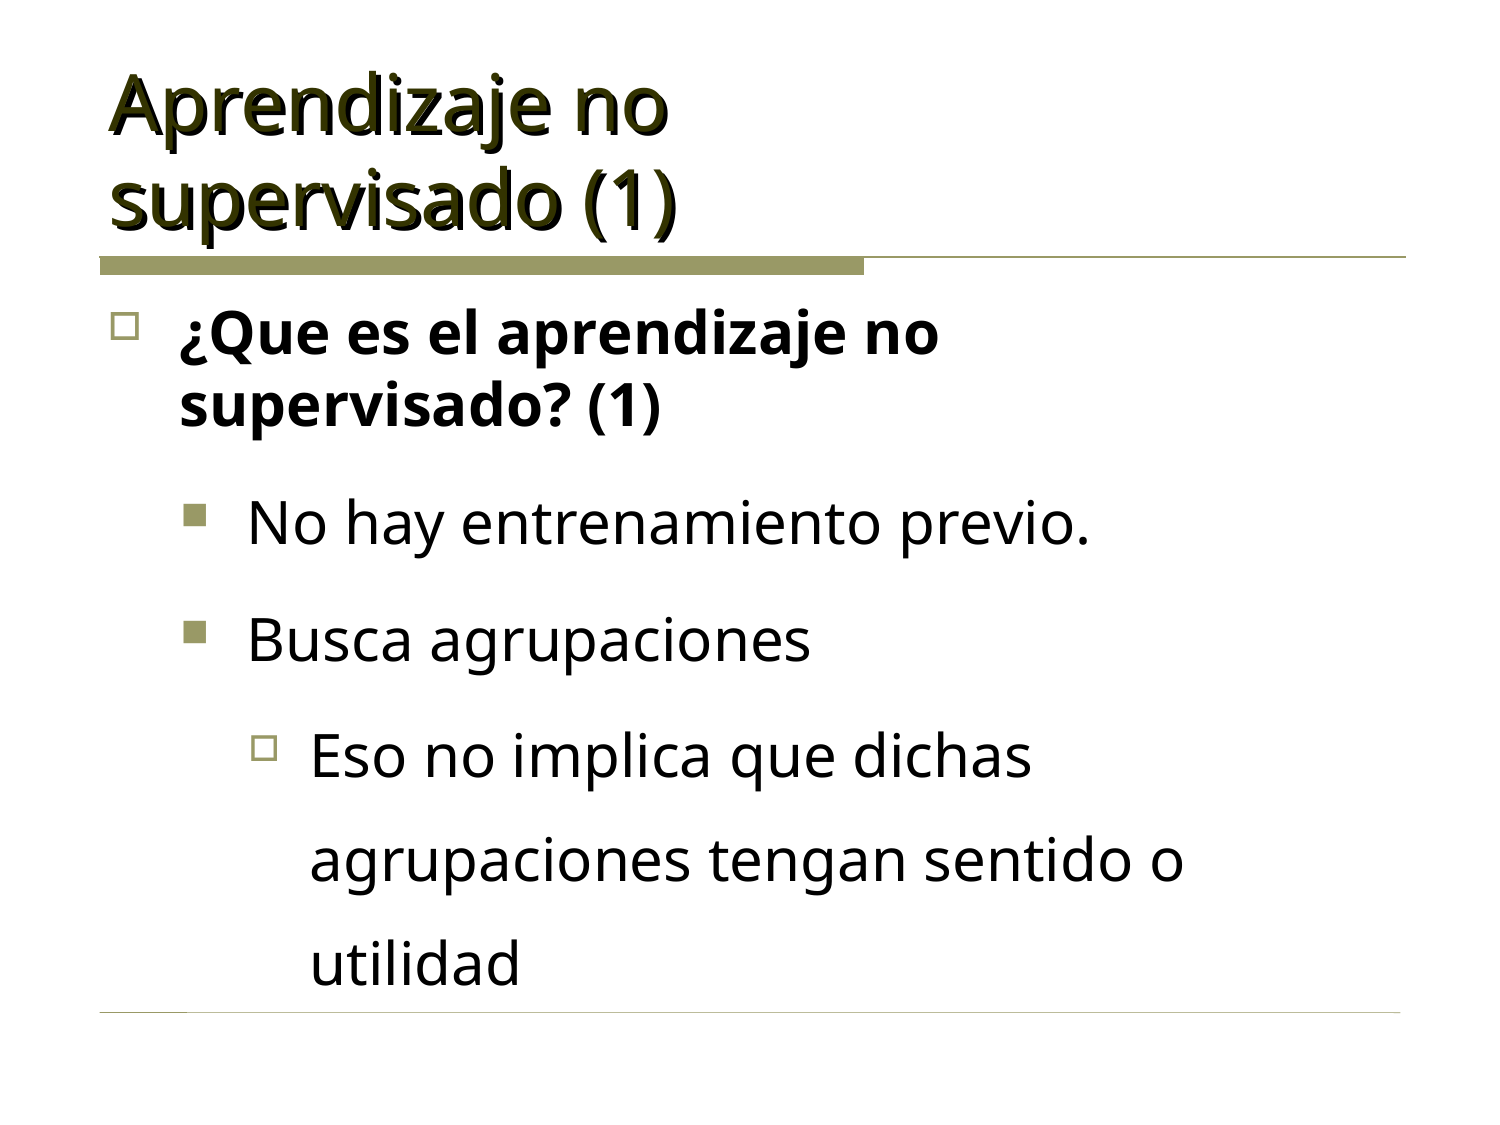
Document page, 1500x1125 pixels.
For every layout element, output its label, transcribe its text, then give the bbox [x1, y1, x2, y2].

list ¿Que es el aprendizaje no supervisado? (1) No hay entrenamiento previo. Busca agrupaciones Eso no implica que dichas agrupaciones tengan sentido o utilidad [92, 287, 1353, 1013]
title Aprendizaje no supervisado (1) [94, 50, 1407, 250]
